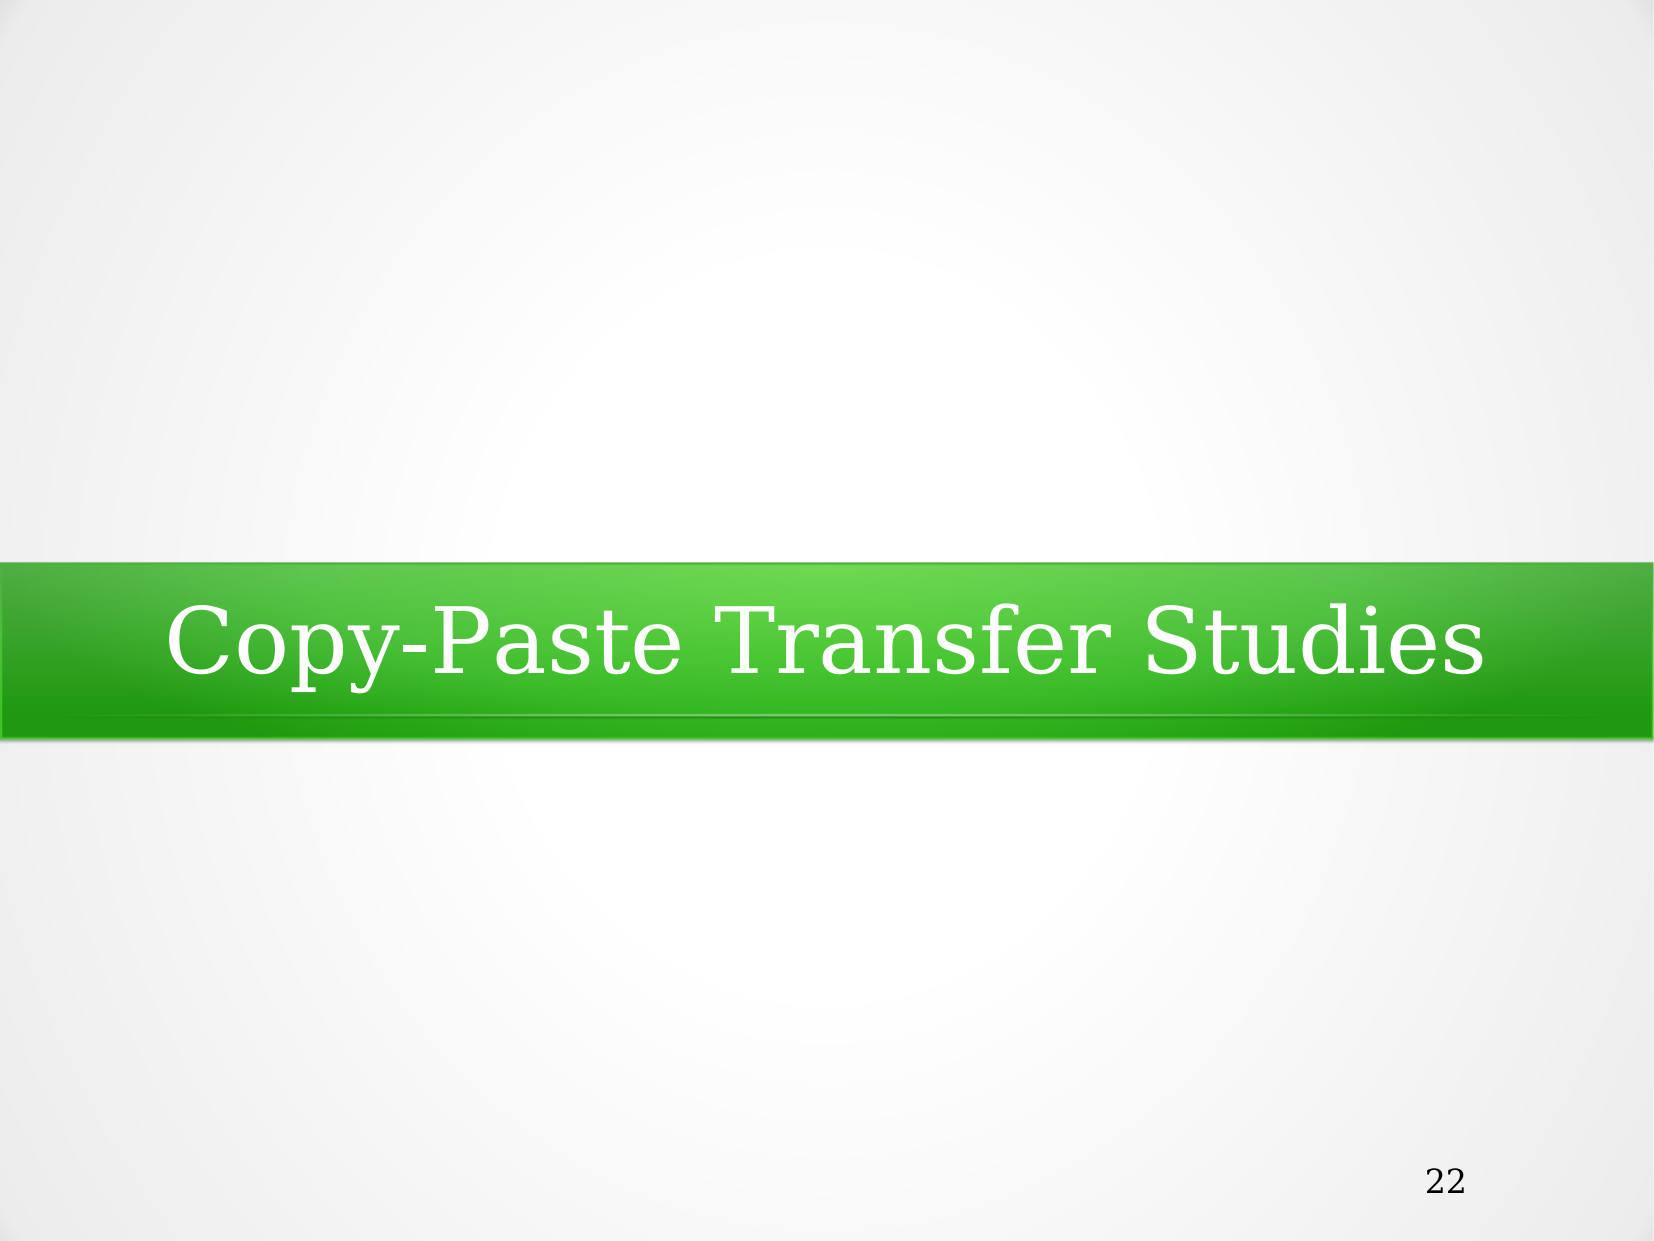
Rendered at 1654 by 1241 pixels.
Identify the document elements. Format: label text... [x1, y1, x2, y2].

picture [0, 0, 1654, 1241]
title Copy-Paste Transfer Studies [82, 578, 1571, 715]
